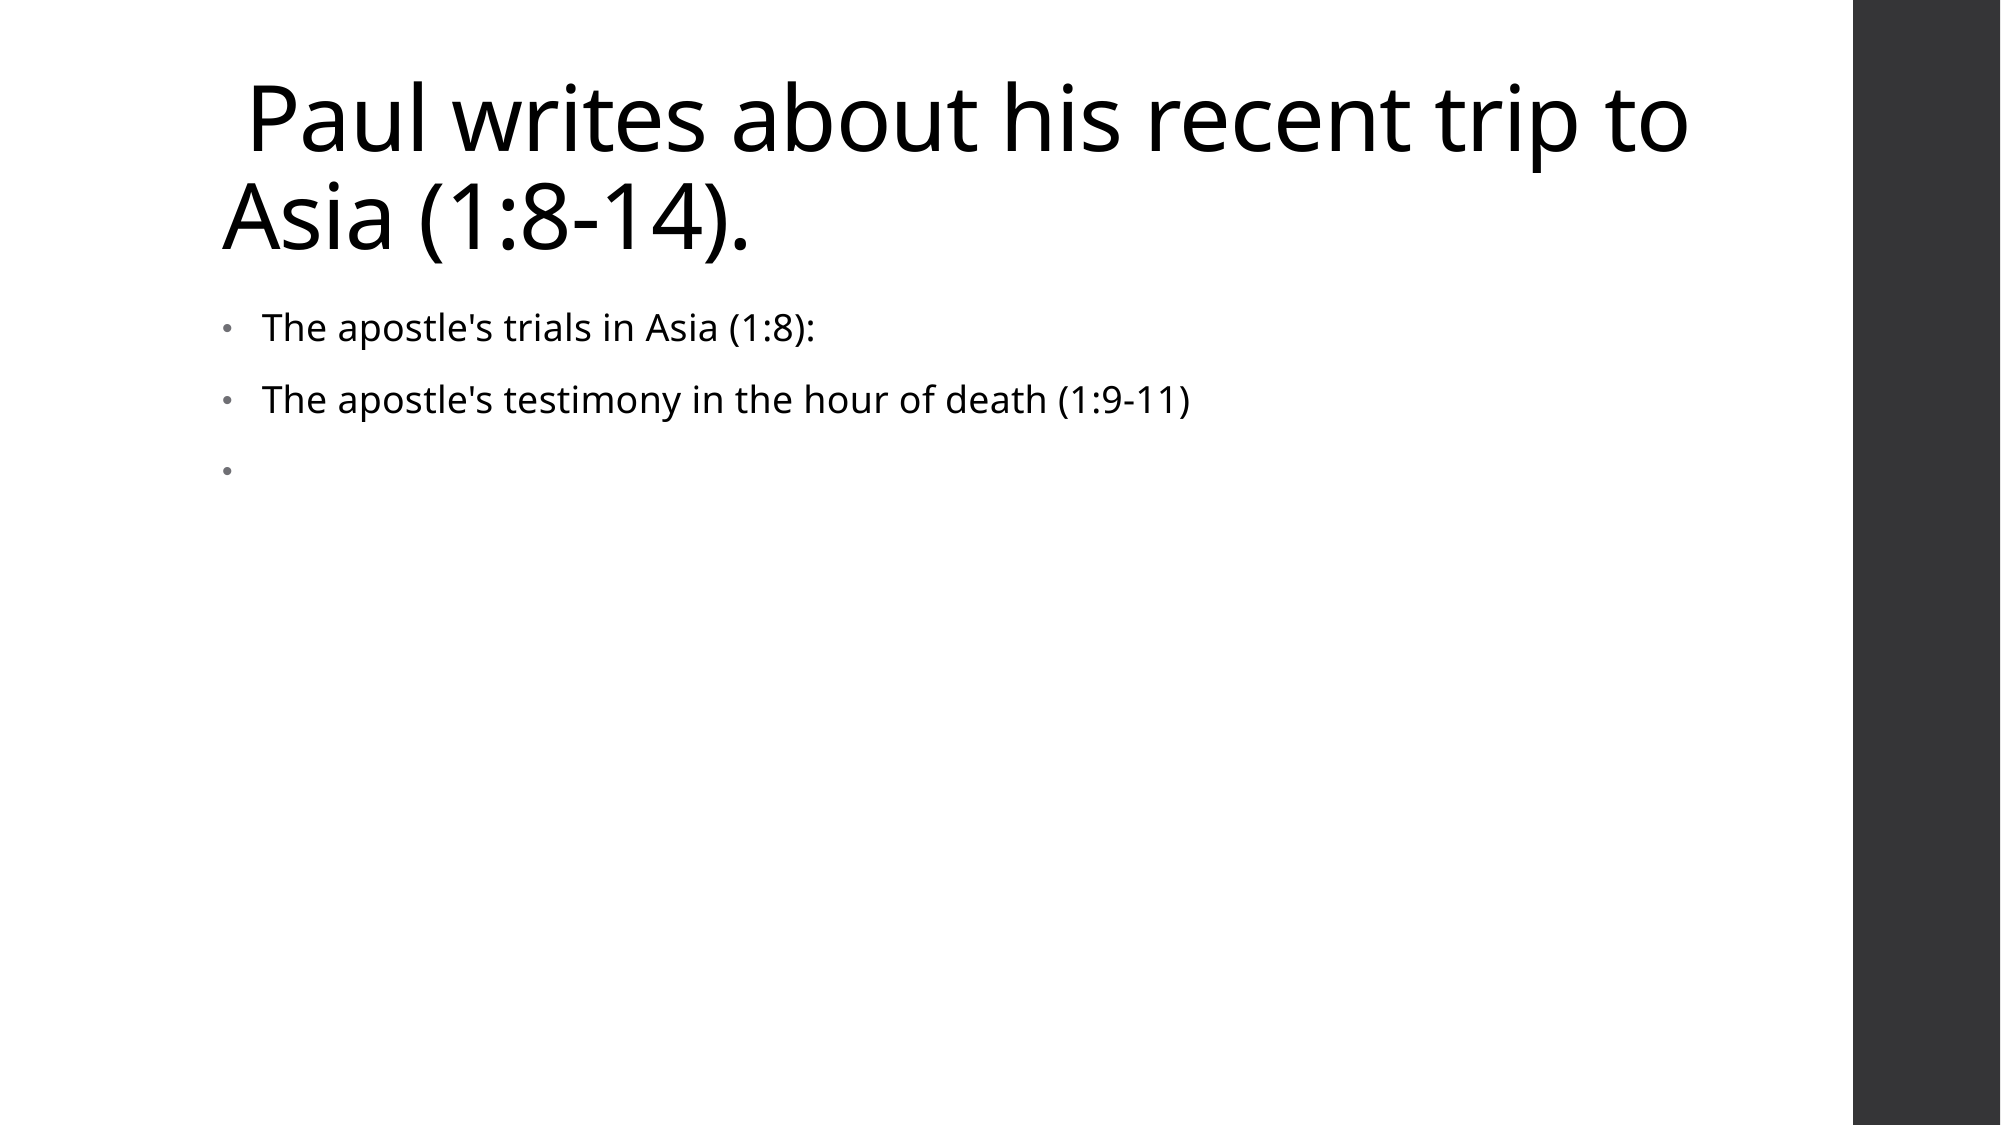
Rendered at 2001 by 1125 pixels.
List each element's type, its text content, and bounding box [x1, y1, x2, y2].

title Paul writes about his recent trip to Asia (1:8-14). [206, 60, 1797, 278]
list The apostle's trials in Asia (1:8): The apostle's testimony in the hour of death (1:9-11) [206, 299, 1617, 1014]
